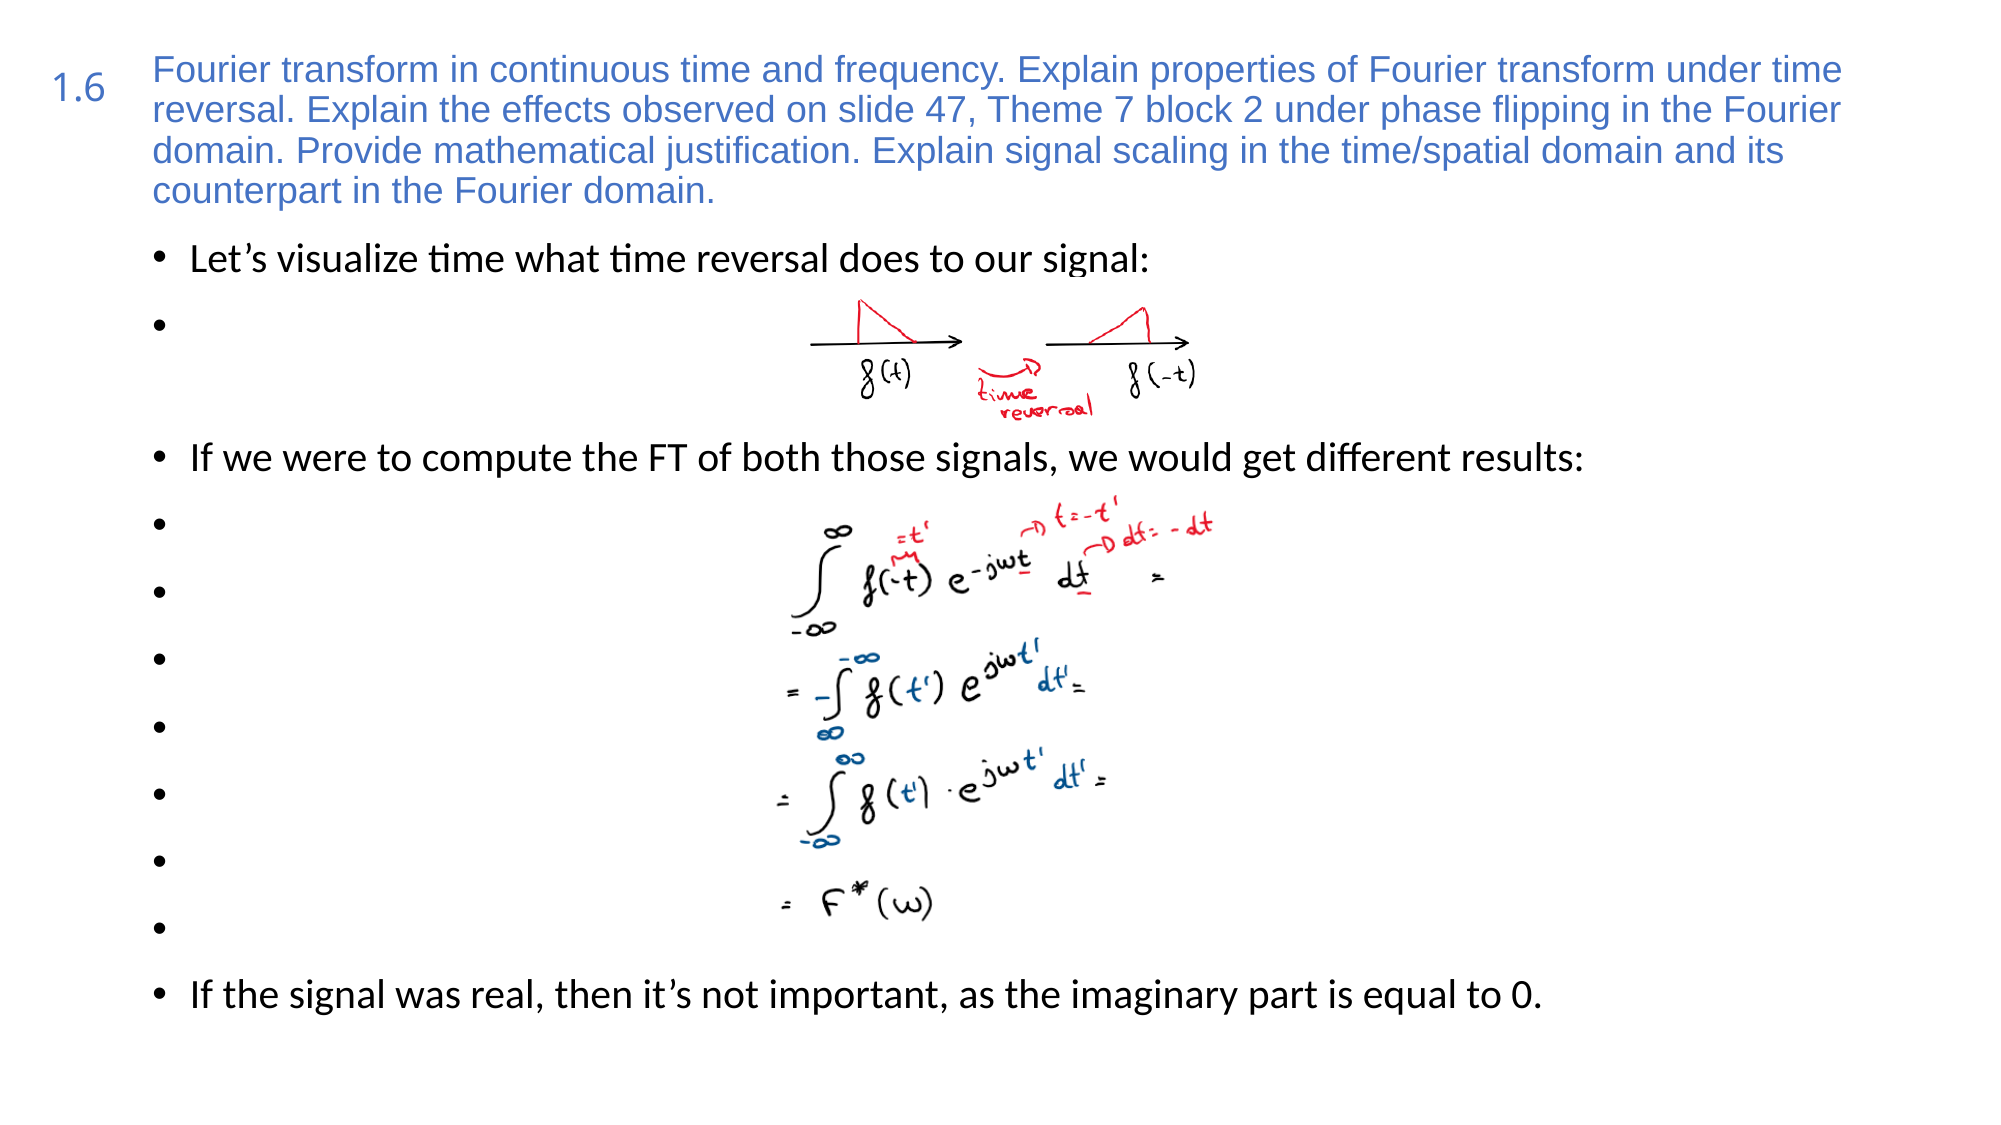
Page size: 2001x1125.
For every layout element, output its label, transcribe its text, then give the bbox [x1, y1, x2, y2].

title Fourier transform in continuous time and frequency. Explain properties of Fourier transform under time reversal. Explain the effects observed on slide 47, Theme 7 block 2 under phase flipping in the Fourier domain. Provide mathematical justification. Explain signal scaling in the time/spatial domain and its counterpart in the Fourier domain. [137, 42, 1863, 135]
picture [785, 278, 1215, 440]
list Let’s visualize time what time reversal does to our signal: If we were to compute the FT of both those signals, we would get different results: If the signal was real, then it’s not important, as the imaginary part is equal to 0. [137, 228, 1863, 1049]
picture [761, 488, 1239, 934]
text_box 1.6 [35, 46, 129, 131]
